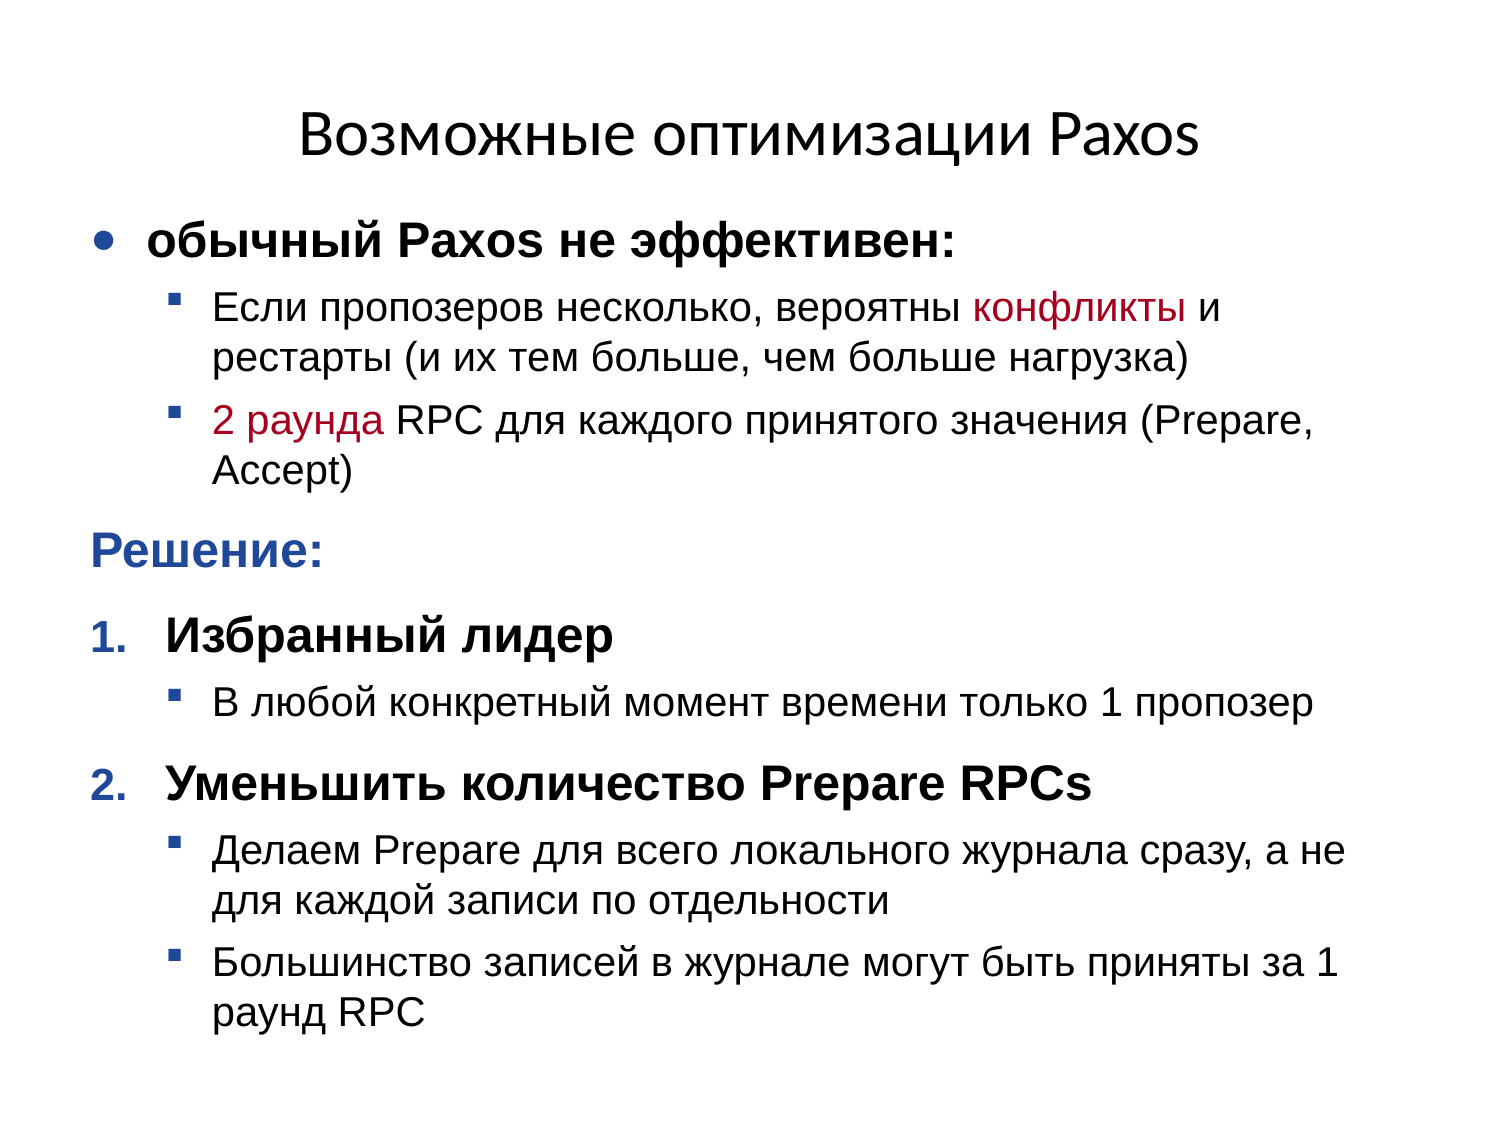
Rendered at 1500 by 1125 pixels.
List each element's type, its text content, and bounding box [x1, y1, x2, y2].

title Возможные оптимизации Paxos [75, 45, 1426, 233]
list обычный Paxos не эффективен: Если пропозеров несколько, вероятны конфликты и рестарты (и их тем больше, чем больше нагрузка) 2 раунда RPC для каждого принятого значения (Prepare, Accept) Решение: Избранный лидер В любой конкретный момент времени только 1 пропозер Уменьшить количество Prepare RPCs Делаем Prepare для всего локального журнала сразу, а не для каждой записи по отдельности Большинство записей в журнале могут быть приняты за 1 раунд RPC [75, 233, 1425, 1005]
